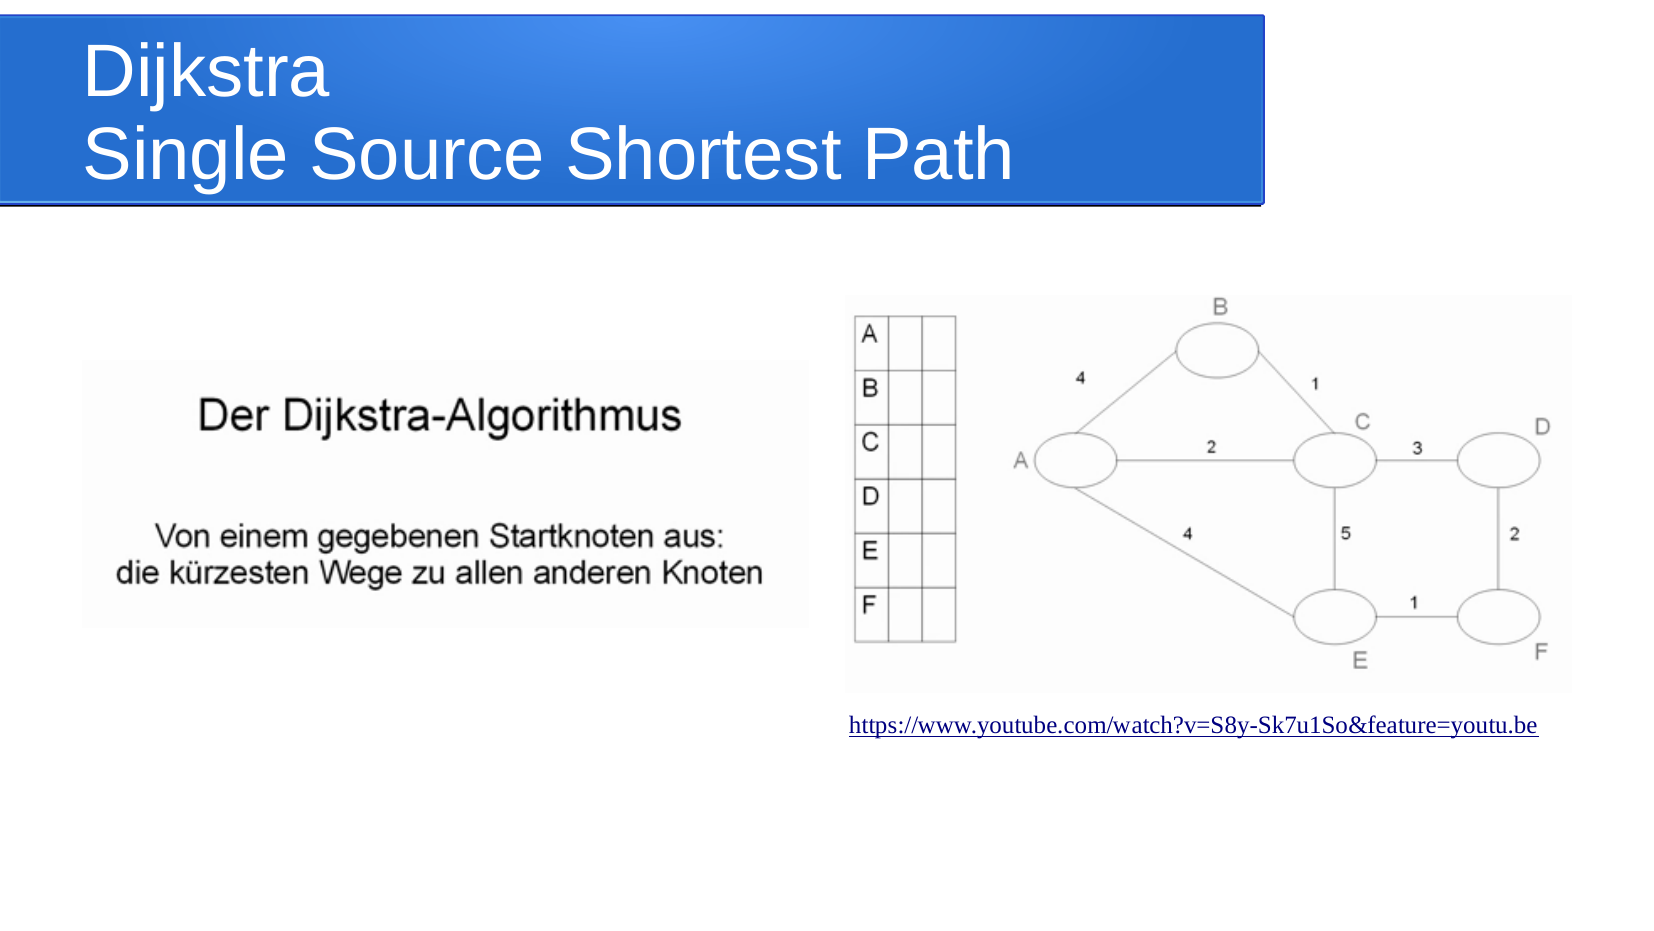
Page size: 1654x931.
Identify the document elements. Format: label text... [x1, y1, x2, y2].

chart [729, 592, 1654, 770]
picture [82, 360, 809, 628]
picture [845, 295, 1572, 592]
title Dijkstra Single Source Shortest Path [82, 29, 1235, 196]
